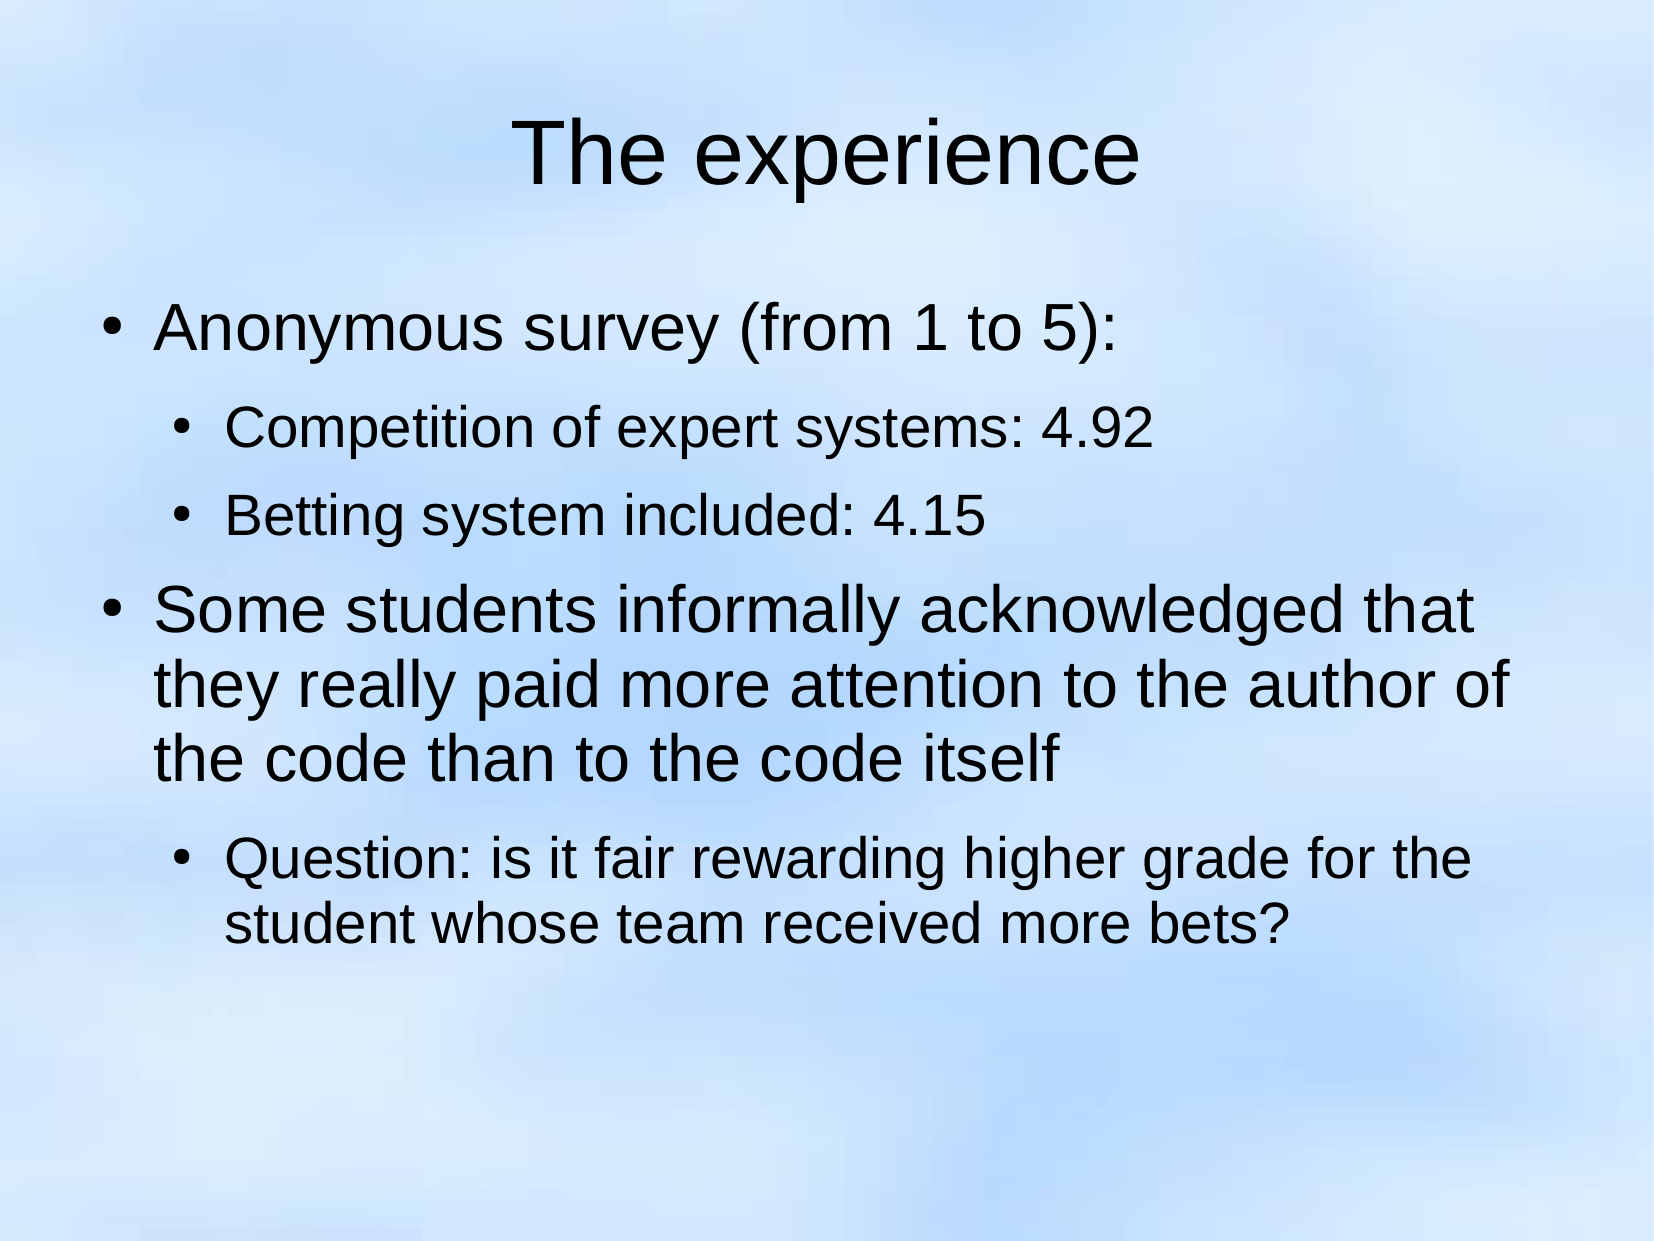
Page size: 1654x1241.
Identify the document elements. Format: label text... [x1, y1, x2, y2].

picture [0, 0, 1654, 1241]
list Anonymous survey (from 1 to 5): Competition of expert systems: 4.92 Betting system included: 4.15 Some students informally acknowledged that they really paid more attention to the author of the code than to the code itself Question: is it fair rewarding higher grade for the student whose team received more bets? [82, 290, 1571, 1109]
title The experience [82, 56, 1571, 250]
